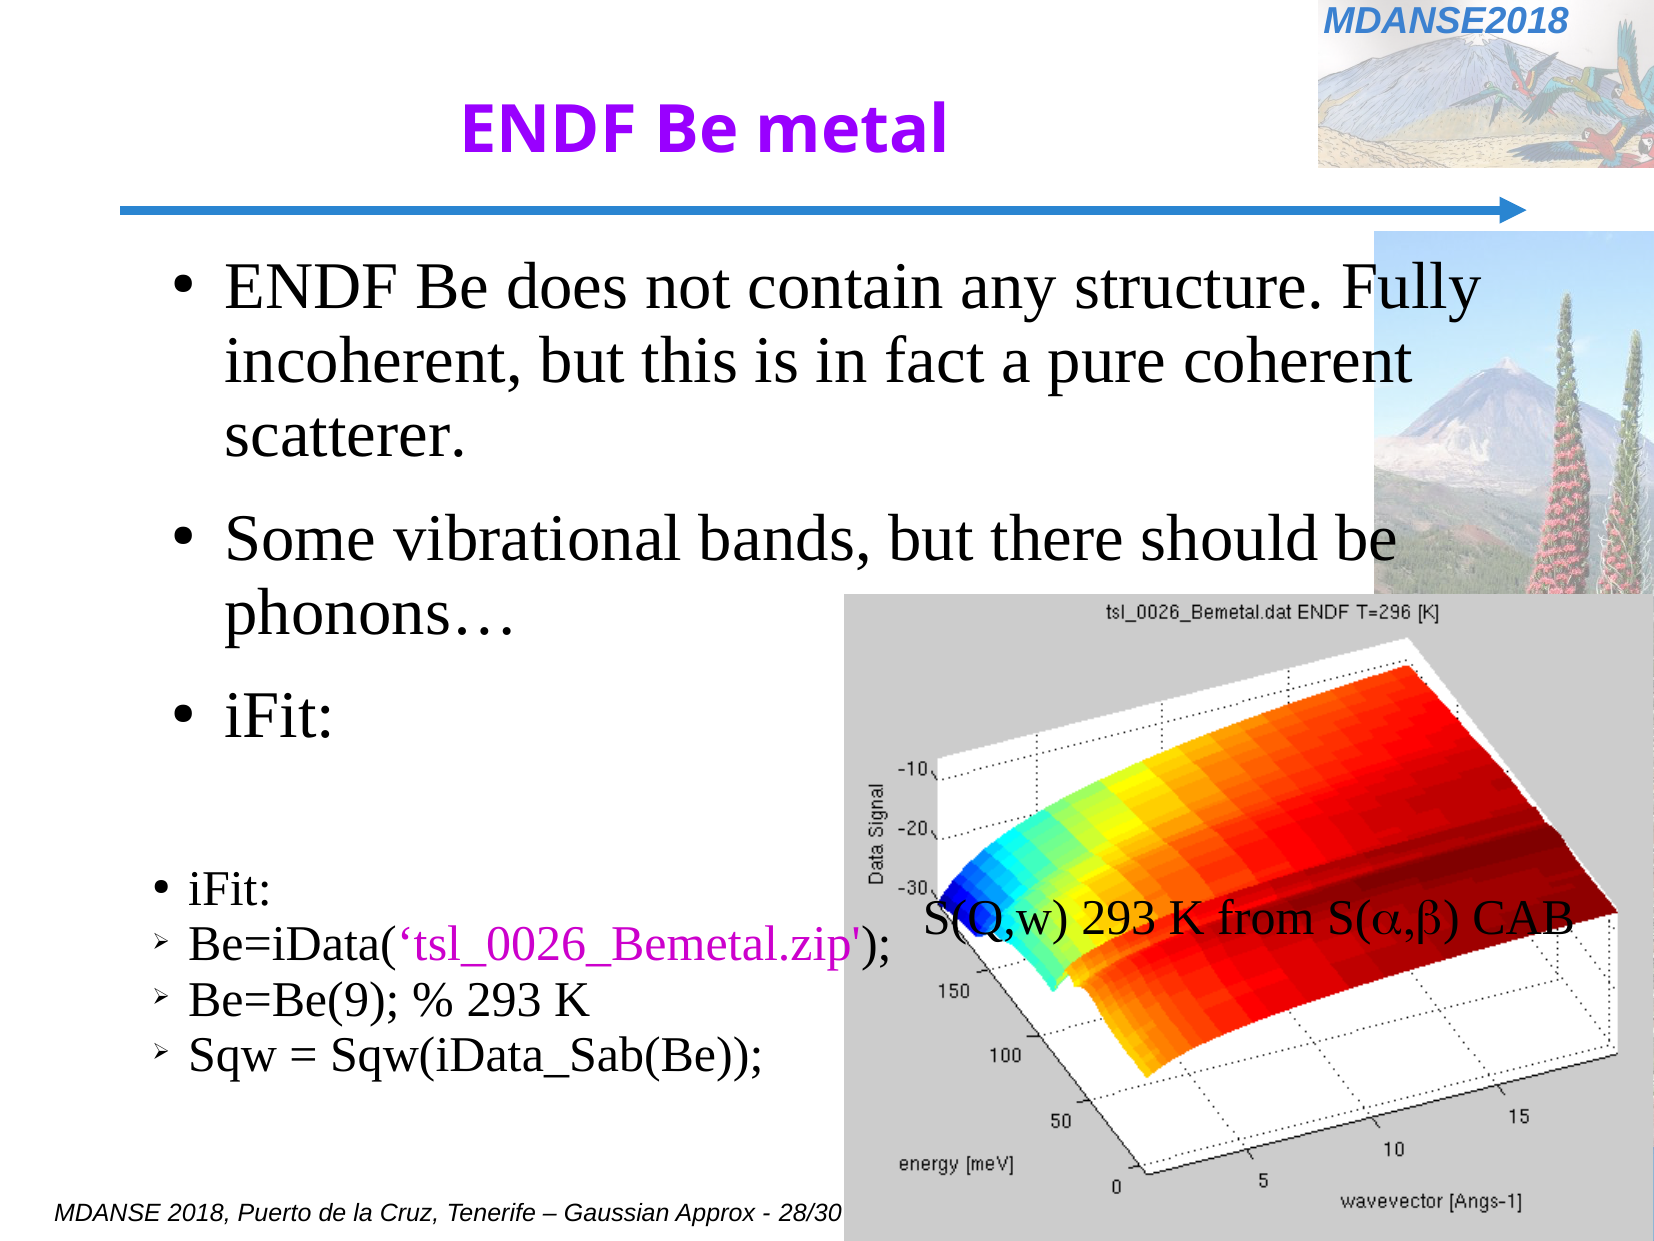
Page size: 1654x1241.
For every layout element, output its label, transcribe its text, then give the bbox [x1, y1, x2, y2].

text_box iFit: Be=iData(‘tsl_0026_Bemetal.zip'); Be=Be(9); % 293 K Sqw = Sqw(iData_Sab(Be)); [117, 861, 970, 1083]
picture [844, 594, 1654, 1241]
list ENDF Be does not contain any structure. Fully incoherent, but this is in fact a pure coherent scatterer. Some vibrational bands, but there should be phonons… iFit: [82, 248, 1571, 969]
title ENDF Be metal [82, 49, 1328, 203]
